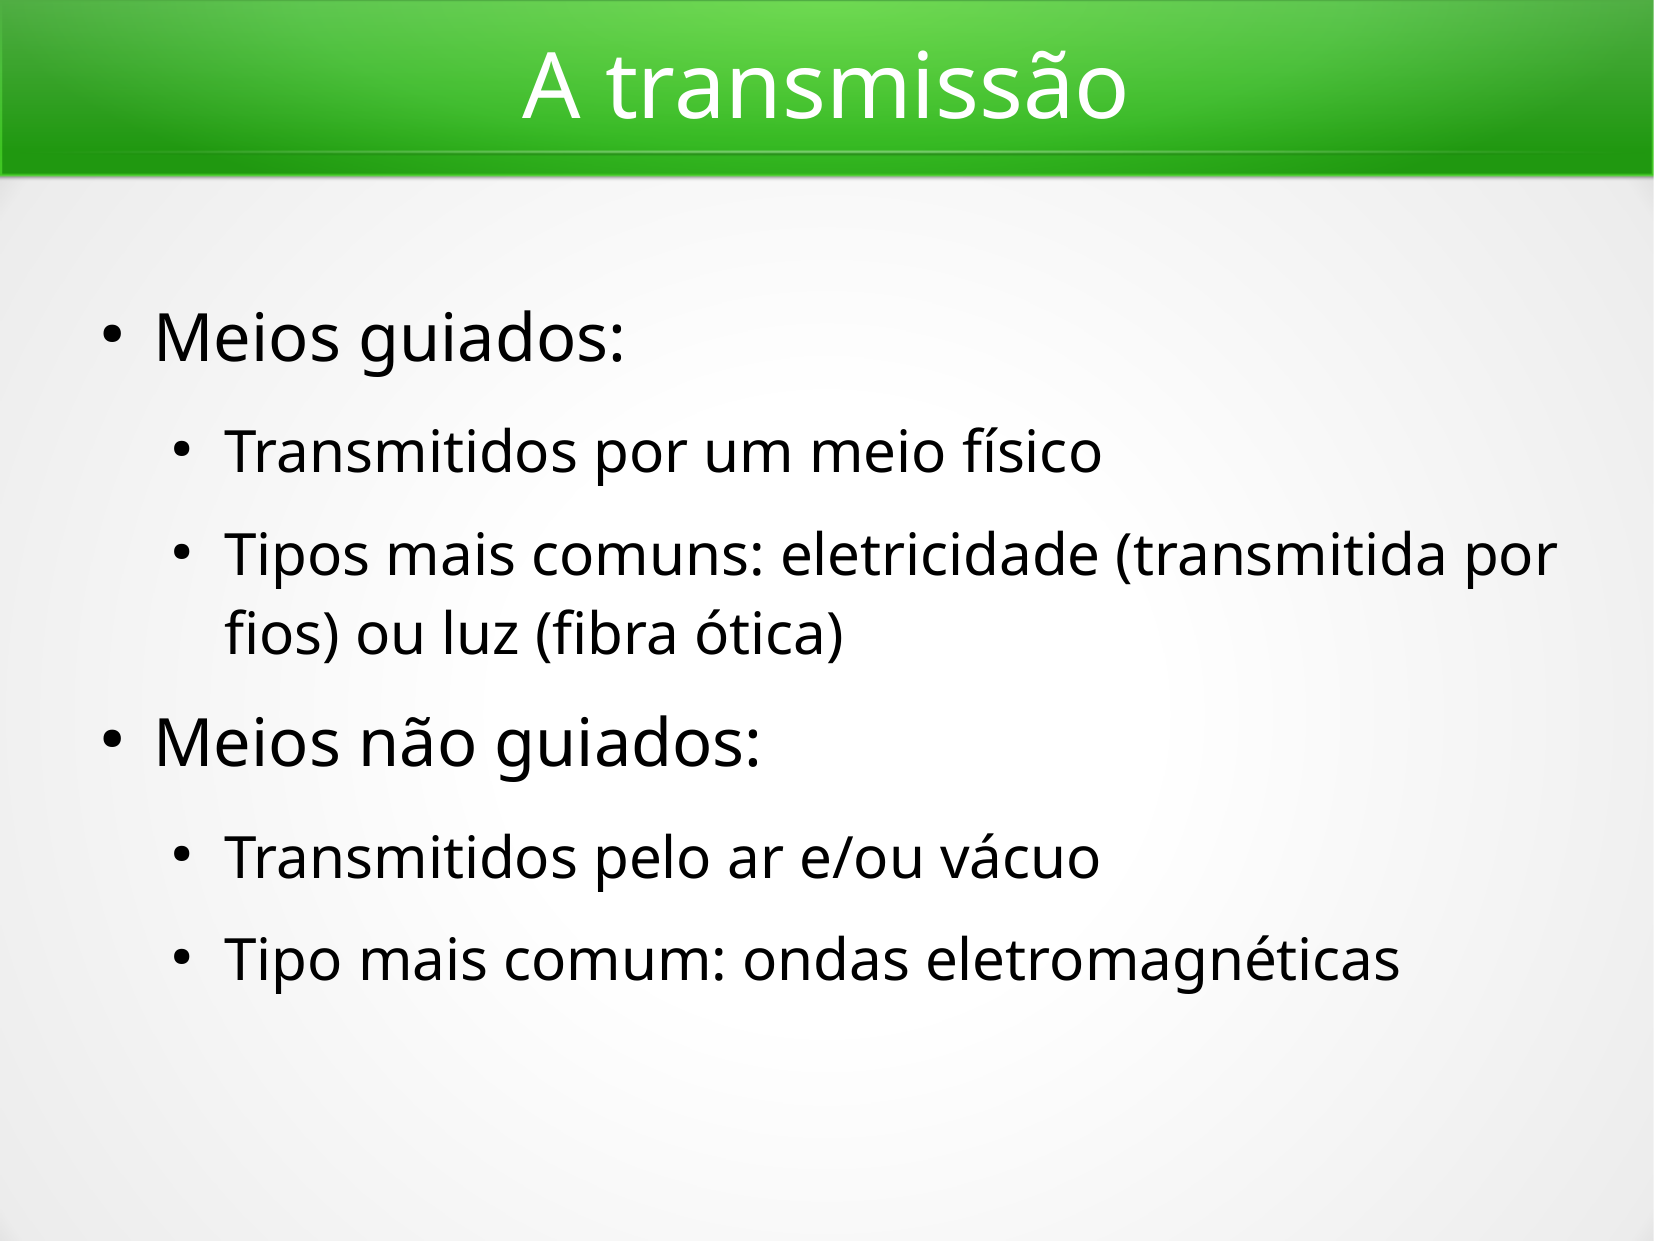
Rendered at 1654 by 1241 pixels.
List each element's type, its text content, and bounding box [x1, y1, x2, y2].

title A transmissão [82, 11, 1571, 154]
picture [0, 0, 1654, 1241]
list Meios guiados: Transmitidos por um meio físico Tipos mais comuns: eletricidade (transmitida por fios) ou luz (fibra ótica) Meios não guiados: Transmitidos pelo ar e/ou vácuo Tipo mais comum: ondas eletromagnéticas [82, 290, 1571, 1010]
